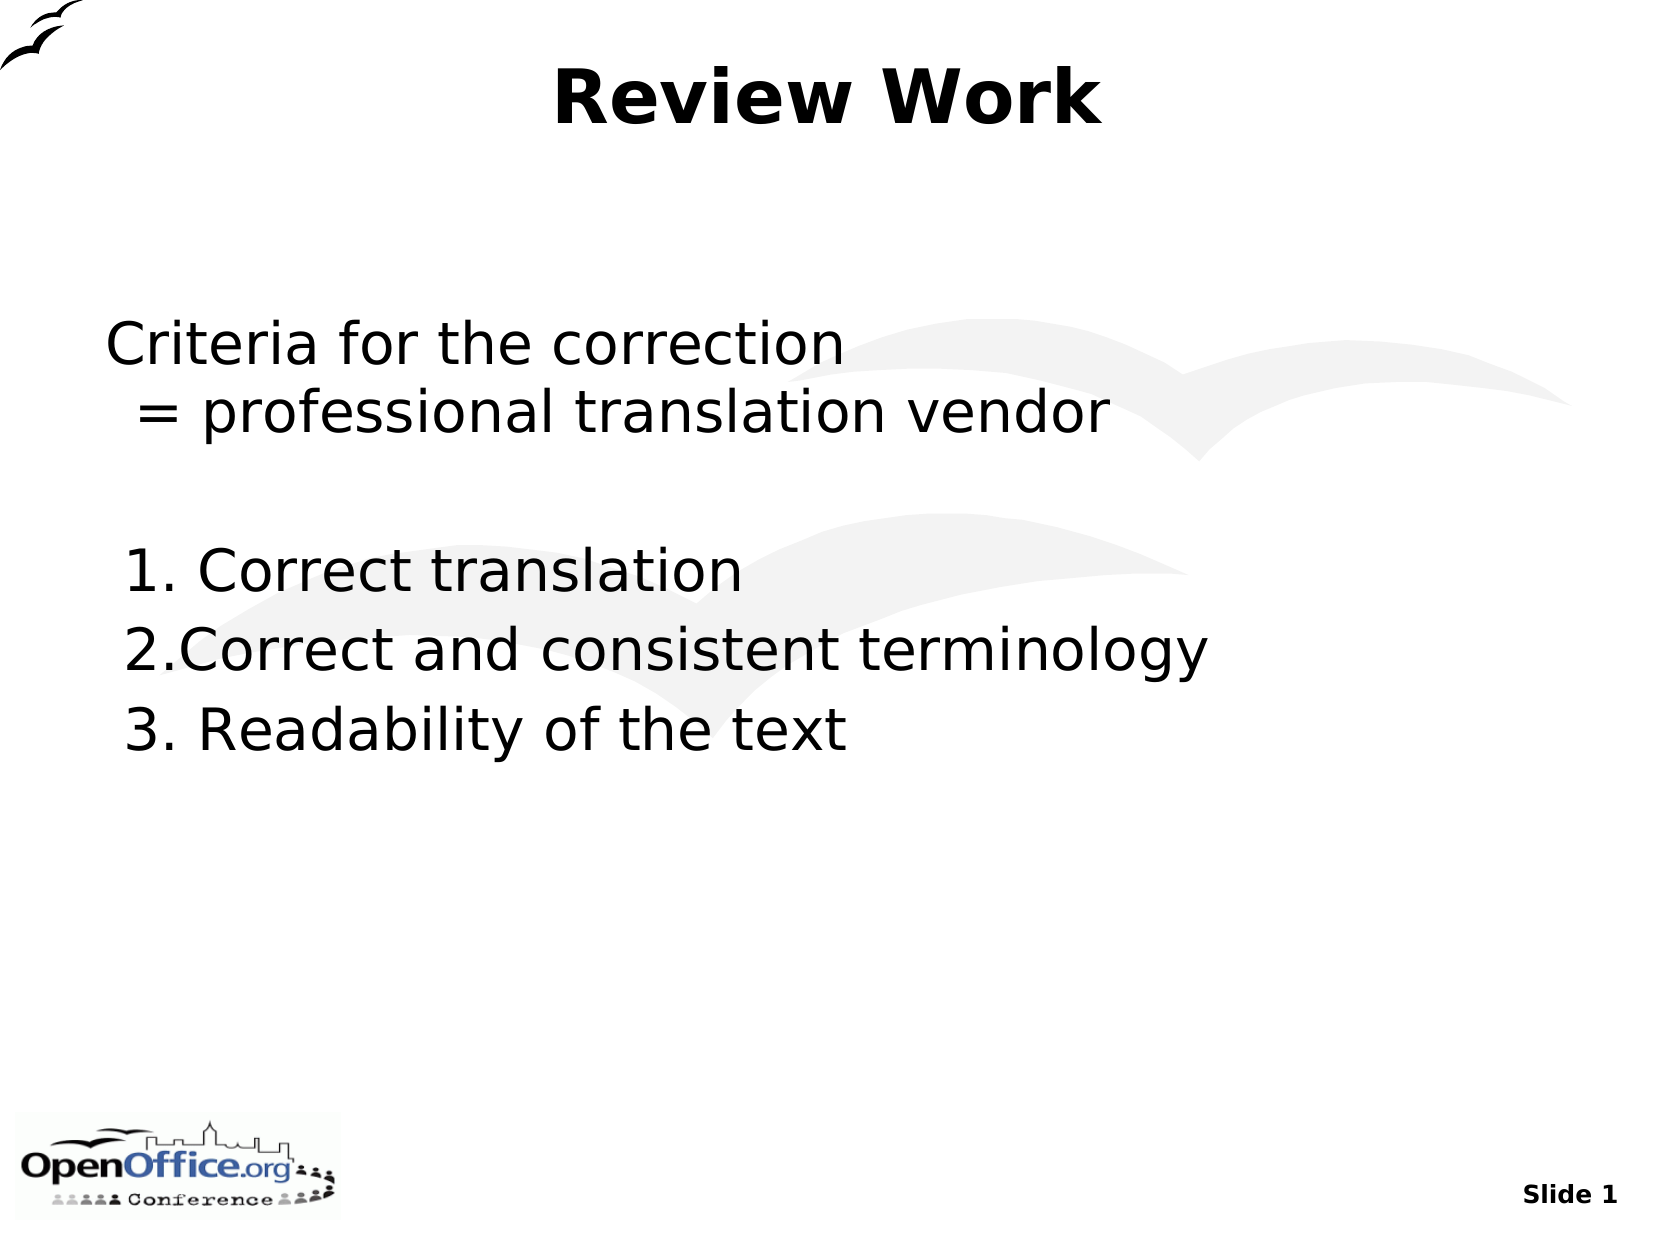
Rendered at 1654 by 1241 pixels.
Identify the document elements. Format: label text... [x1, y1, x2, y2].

picture [15, 1112, 341, 1220]
title Review Work [0, 0, 1654, 196]
list Criteria for the correction = professional translation vendor 1. Correct translation 2.Correct and consistent terminology 3. Readability of the text [105, 310, 1531, 1057]
